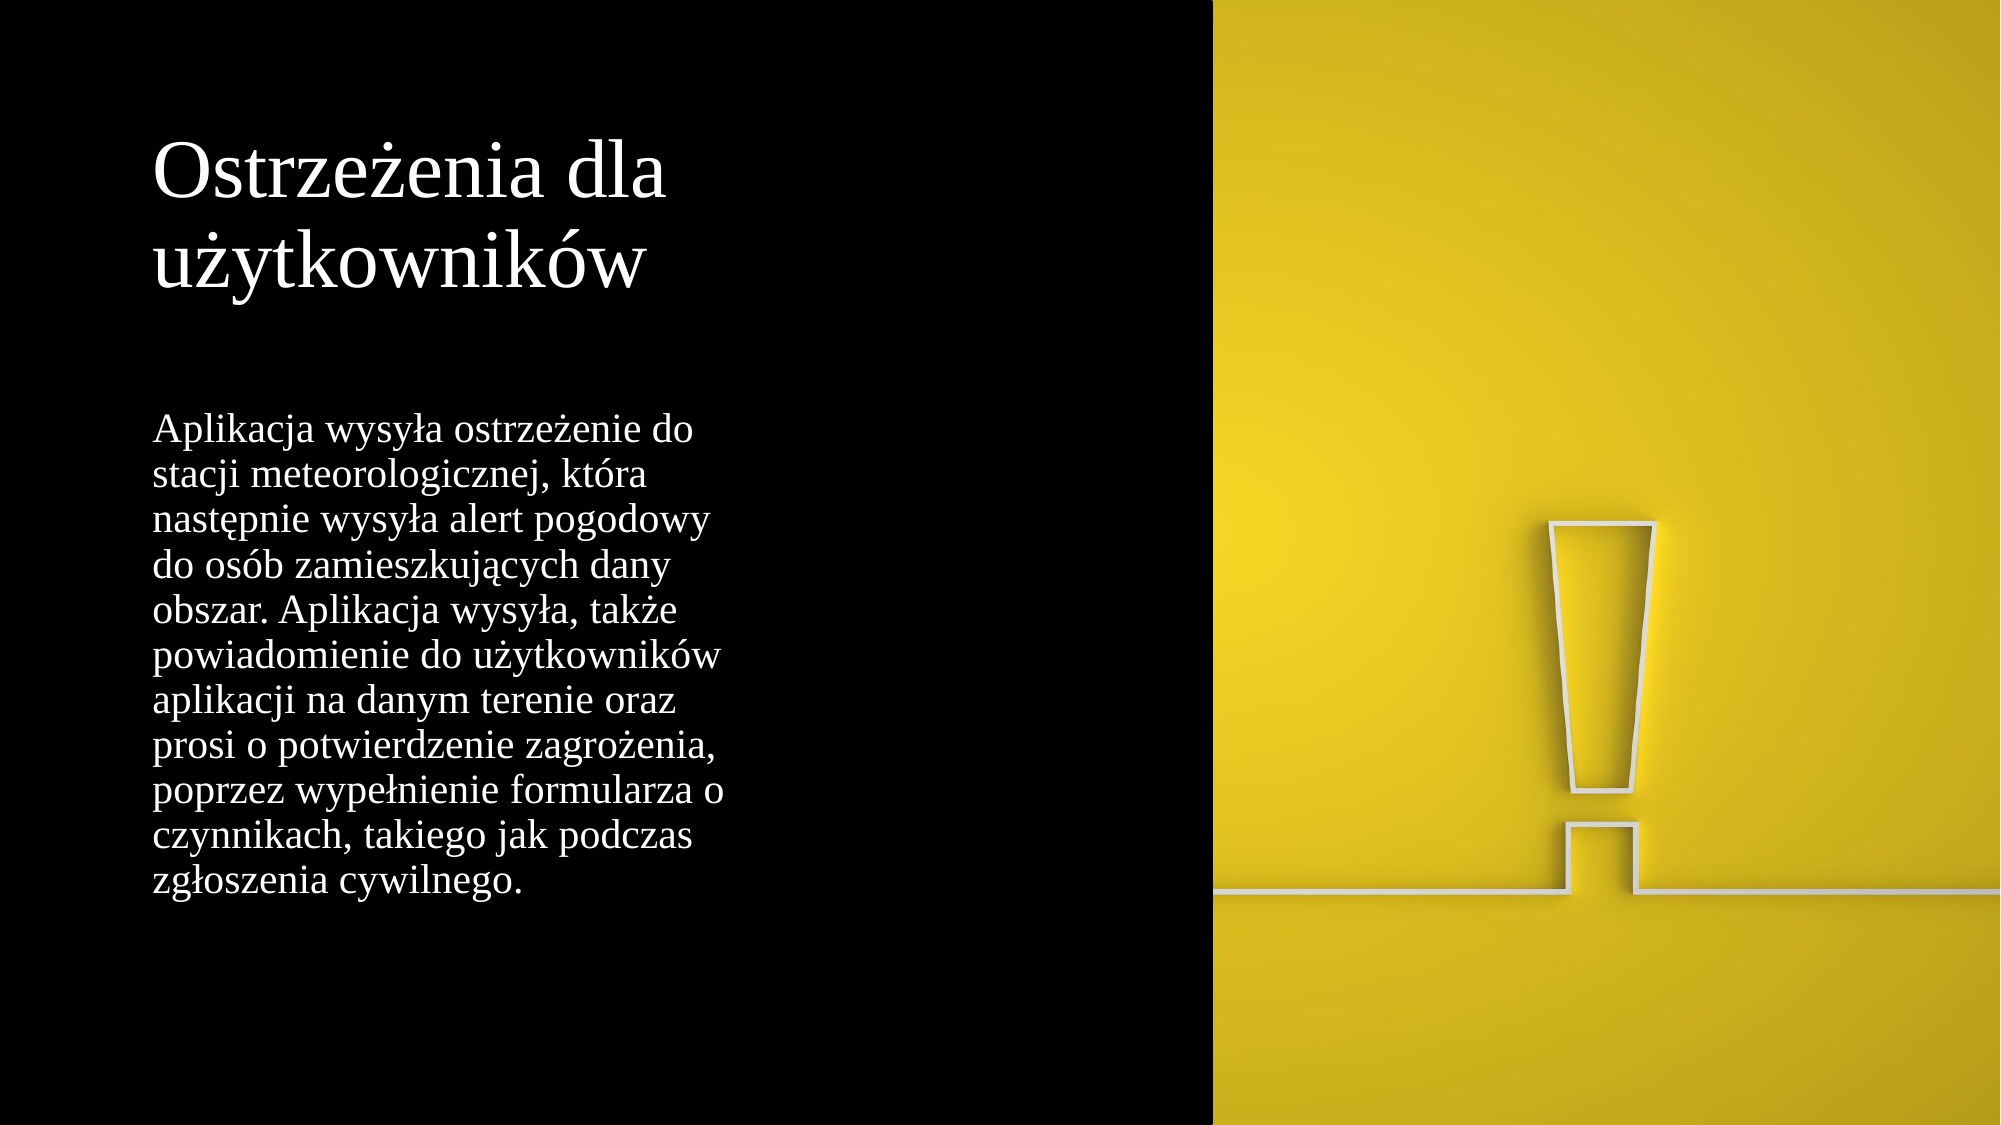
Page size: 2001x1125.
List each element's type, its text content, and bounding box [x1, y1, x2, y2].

picture [1212, 0, 2000, 1125]
text_box [0, 0, 1212, 1125]
list Aplikacja wysyła ostrzeżenie do stacji meteorologicznej, która następnie wysyła alert pogodowy do osób zamieszkujących dany obszar. Aplikacja wysyła, także powiadomienie do użytkowników aplikacji na danym terenie oraz prosi o potwierdzenie zagrożenia, poprzez wypełnienie formularza o czynnikach, takiego jak podczas zgłoszenia cywilnego. [137, 399, 765, 1014]
title Ostrzeżenia dla użytkowników [137, 59, 765, 372]
